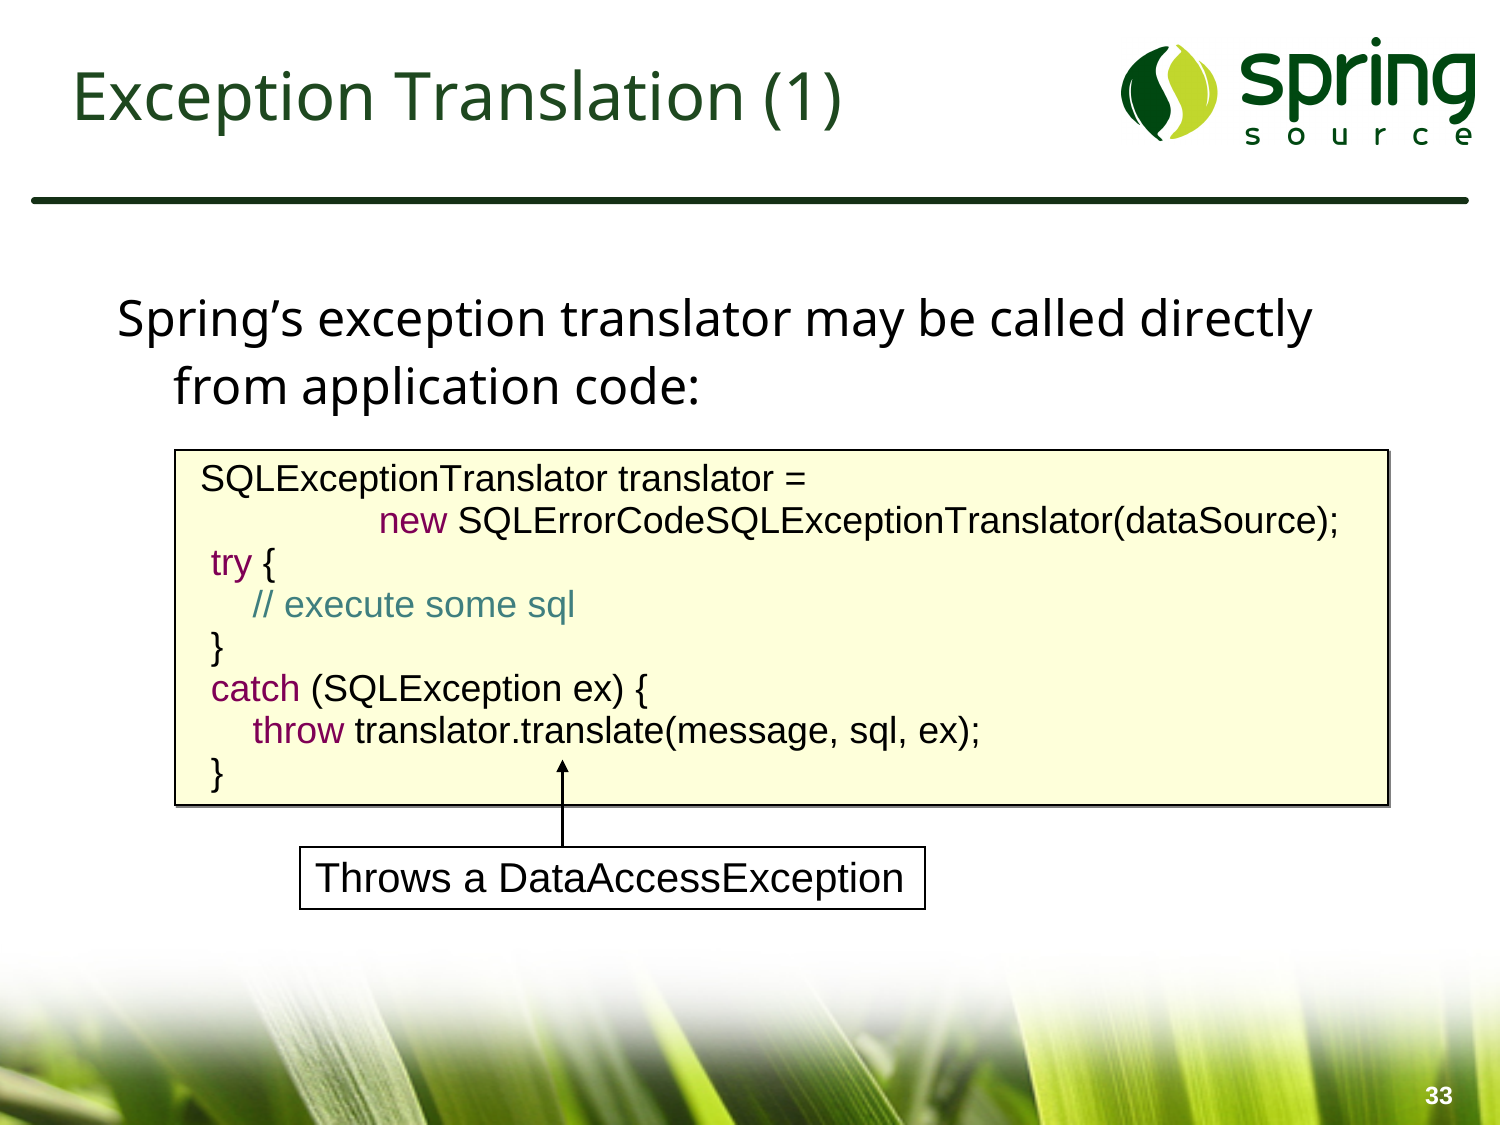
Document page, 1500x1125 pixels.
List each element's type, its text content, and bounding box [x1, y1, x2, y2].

title Exception Translation (1) [56, 13, 1089, 176]
text_box SQLExceptionTranslator translator = new SQLErrorCodeSQLExceptionTranslator(dataSource); try { // execute some sql } catch (SQLException ex) { throw translator.translate(message, sql, ex); } [174, 449, 1388, 805]
picture [1121, 37, 1475, 145]
text_box Throws a DataAccessException [299, 847, 925, 910]
picture [0, 944, 1500, 1125]
list Spring’s exception translator may be called directly from application code: [103, 275, 1394, 938]
